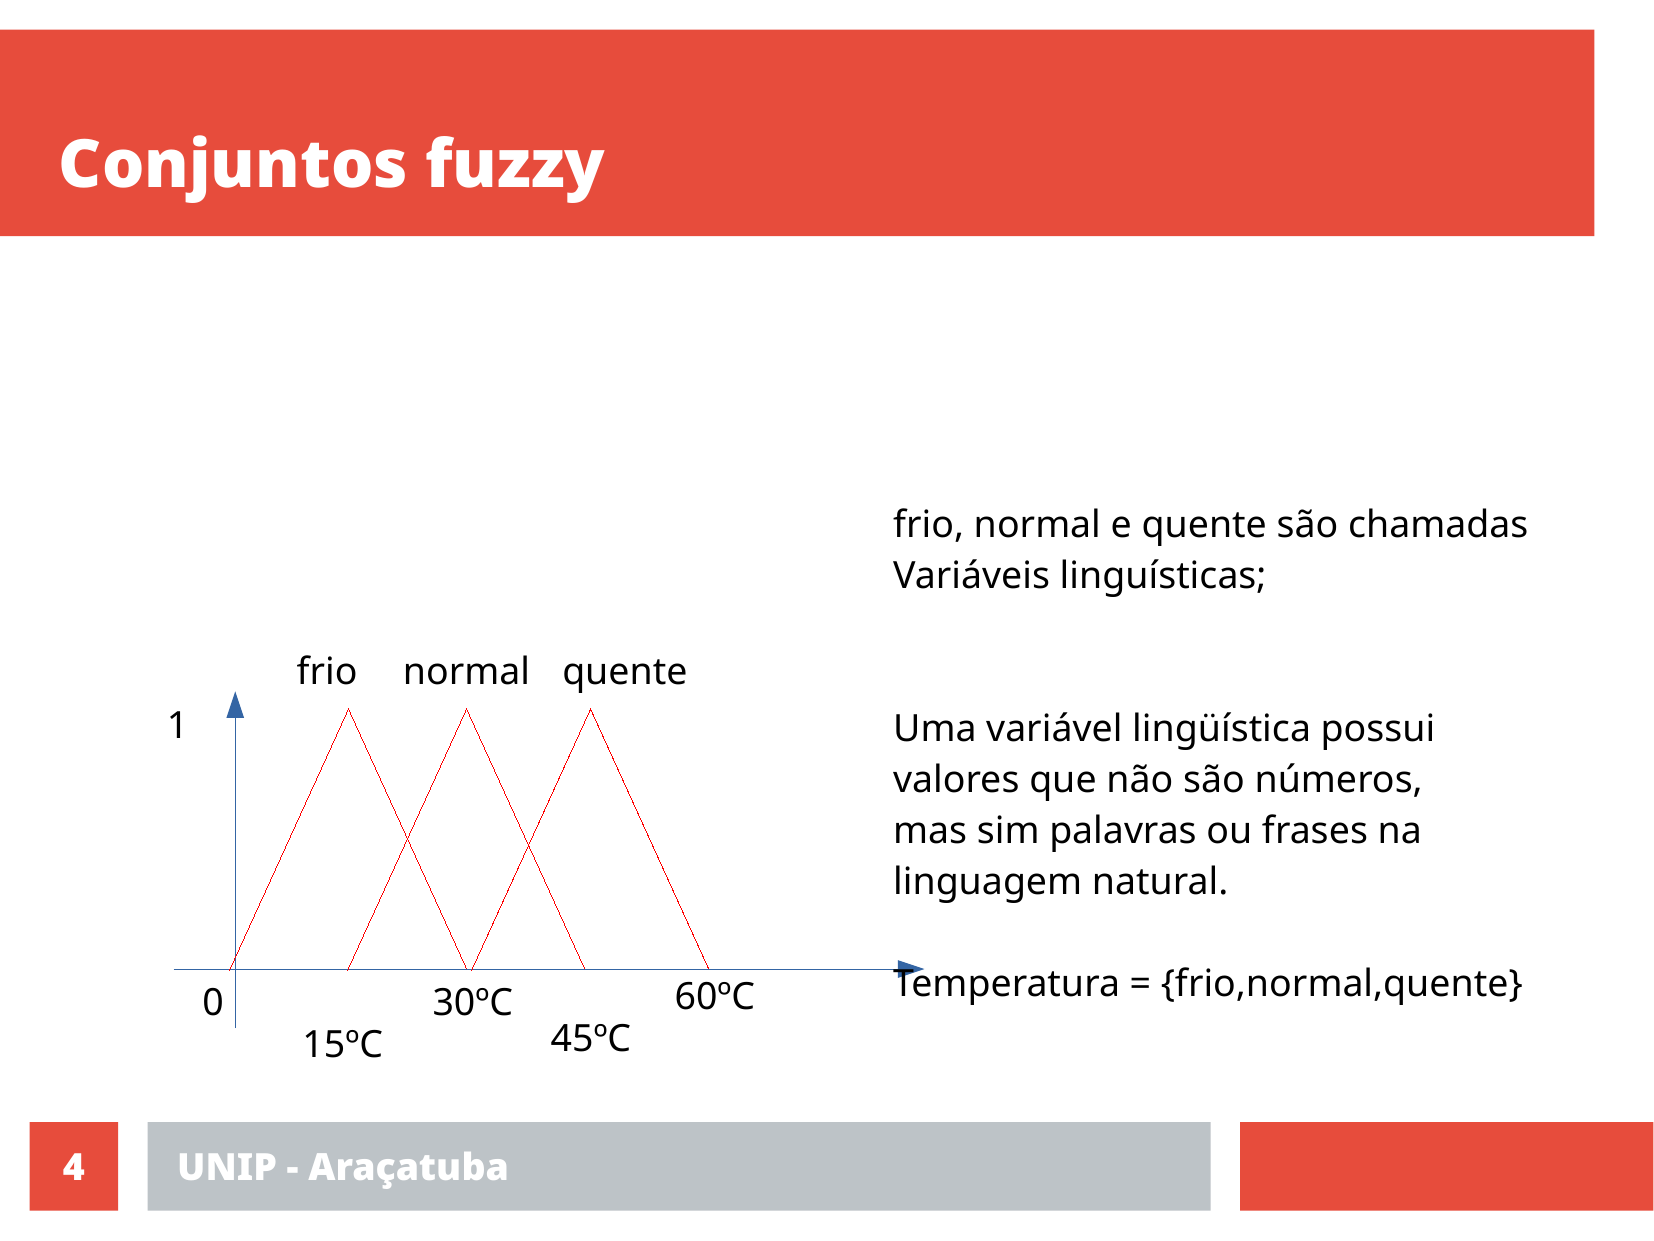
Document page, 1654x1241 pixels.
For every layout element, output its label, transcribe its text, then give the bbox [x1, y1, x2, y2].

text_box frio, normal e quente são chamadas Variáveis linguísticas; Uma variável lingüística possui valores que não são números, mas sim palavras ou frases na linguagem natural. Temperatura = {frio,normal,quente} [878, 490, 1600, 941]
text_box 1 [152, 690, 206, 750]
text_box 45ºC [535, 1003, 657, 1063]
text_box quente [550, 637, 710, 697]
title Conjuntos fuzzy [59, 59, 1595, 207]
text_box frio [281, 637, 374, 697]
text_box normal [388, 637, 550, 697]
text_box 15ºC [287, 1009, 409, 1069]
text_box 0 [187, 968, 241, 1027]
text_box 30ºC [417, 968, 539, 1027]
text_box 60ºC [659, 962, 781, 1021]
